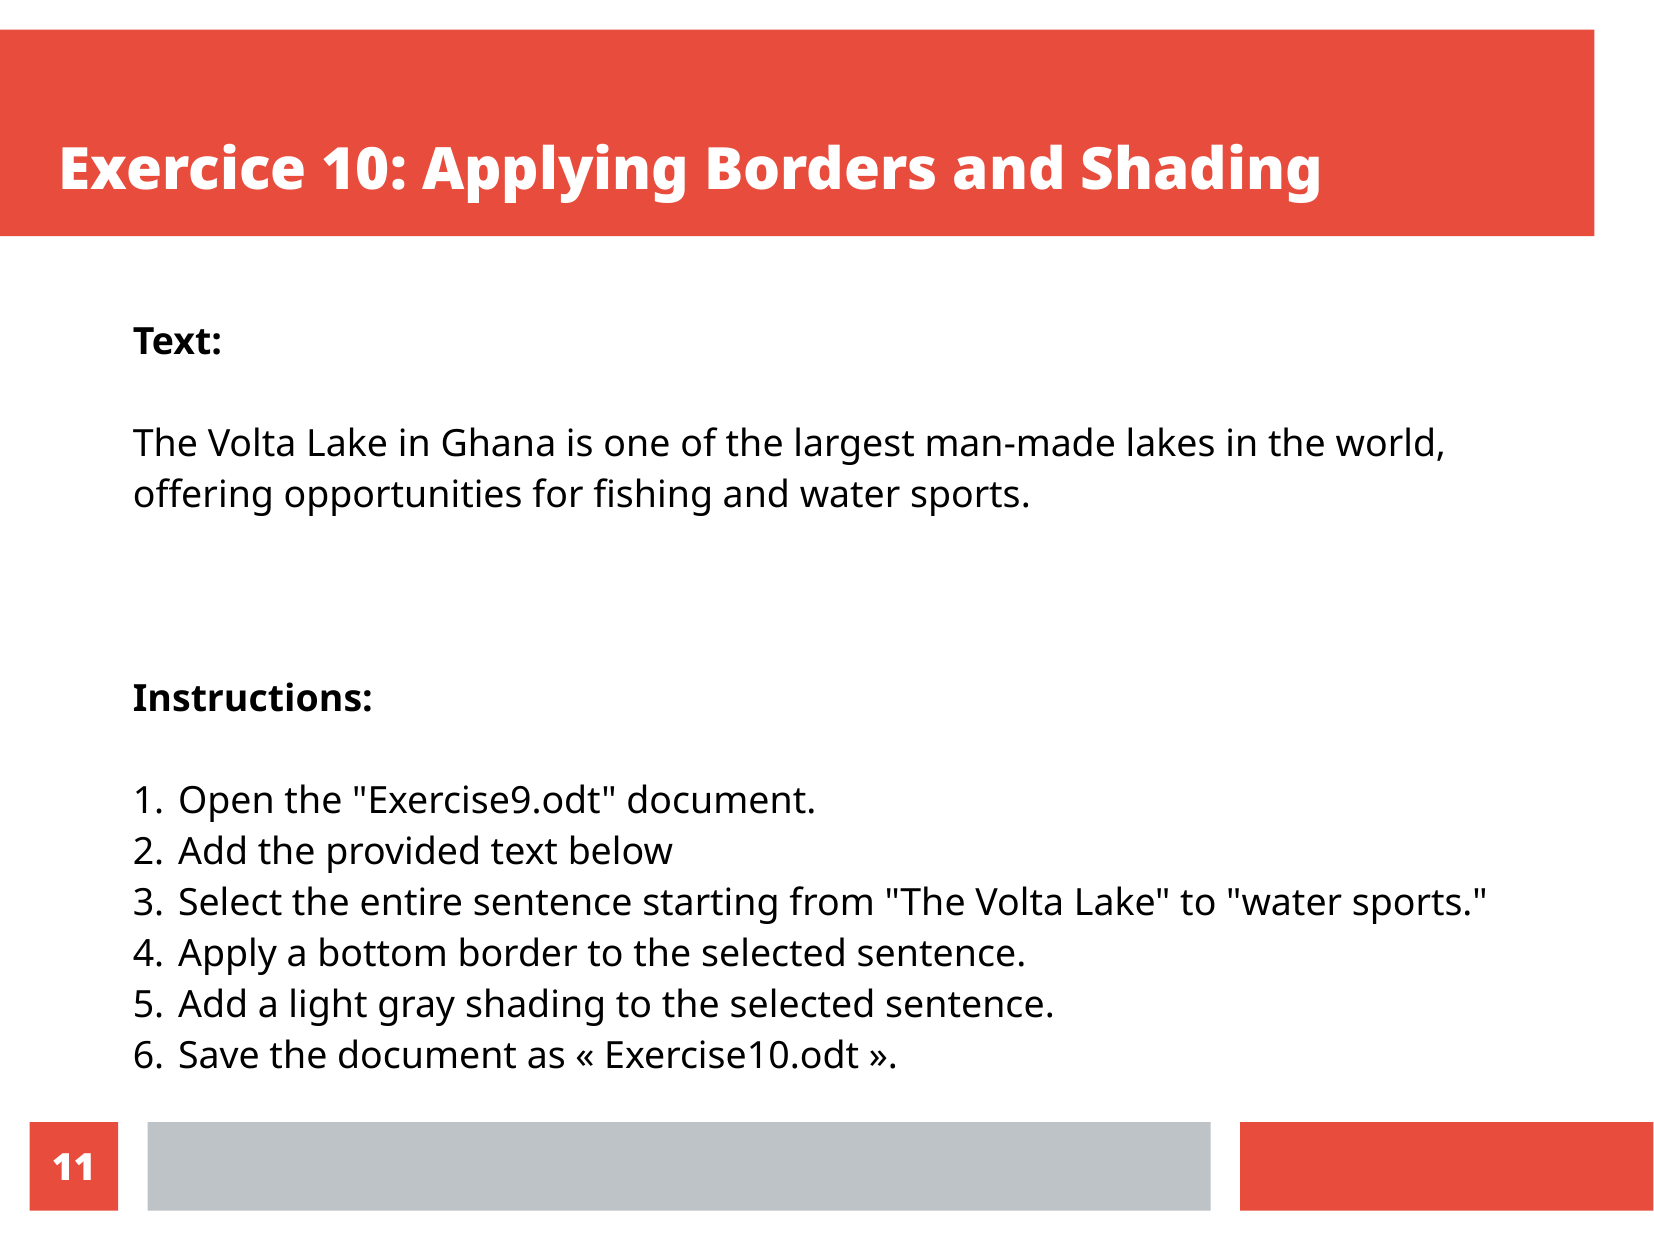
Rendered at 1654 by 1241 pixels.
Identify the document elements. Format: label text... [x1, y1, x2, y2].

text_box Text: The Volta Lake in Ghana is one of the largest man-made lakes in the world, offering opportunities for fishing and water sports. Instructions: Open the "Exercise9.odt" document. Add the provided text below Select the entire sentence starting from "The Volta Lake" to "water sports." Apply a bottom border to the selected sentence. Add a light gray shading to the selected sentence. Save the document as « Exercise10.odt ». [118, 307, 1536, 1019]
title Exercice 10: Applying Borders and Shading [59, 59, 1595, 207]
